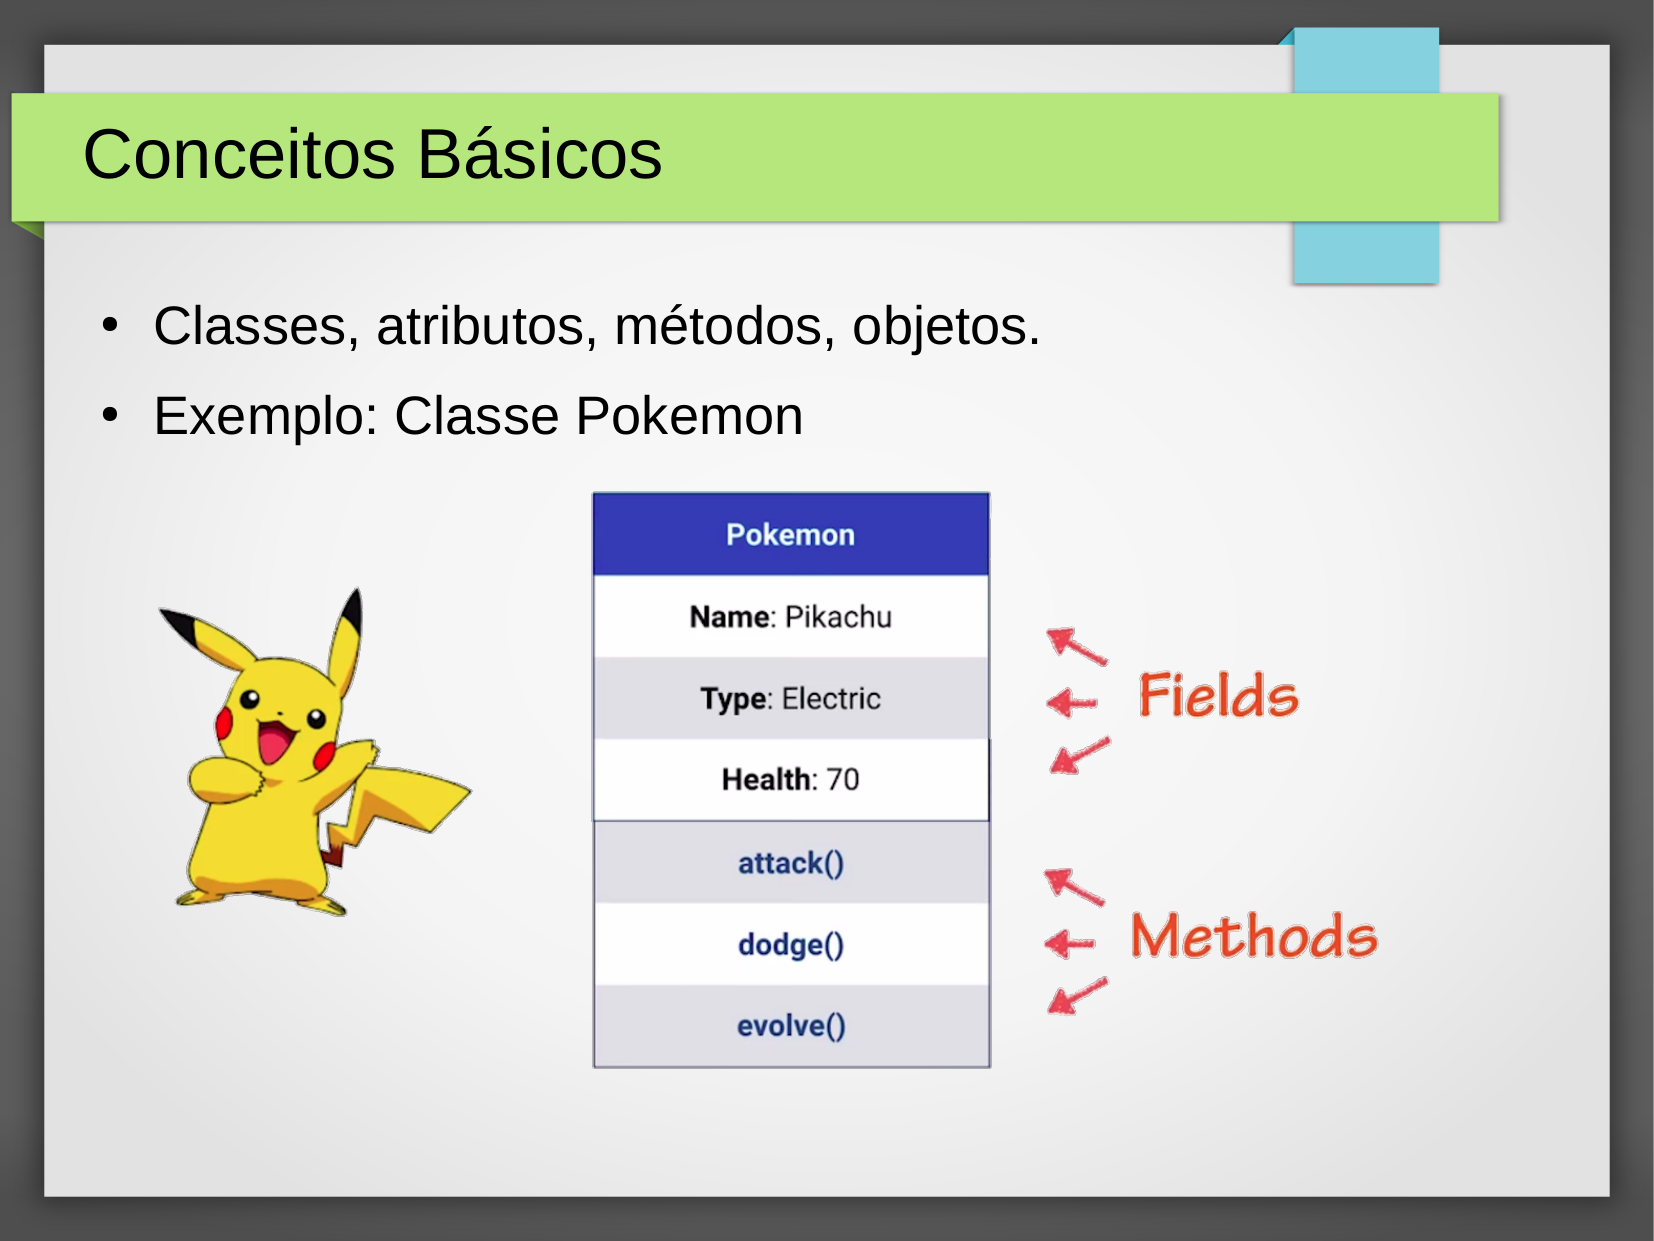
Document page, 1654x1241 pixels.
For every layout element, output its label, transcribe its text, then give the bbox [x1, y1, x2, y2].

list Classes, atributos, métodos, objetos. Exemplo: Classe Pokemon [82, 295, 1571, 1099]
picture [0, 0, 1654, 1241]
title Conceitos Básicos [82, 94, 1264, 213]
